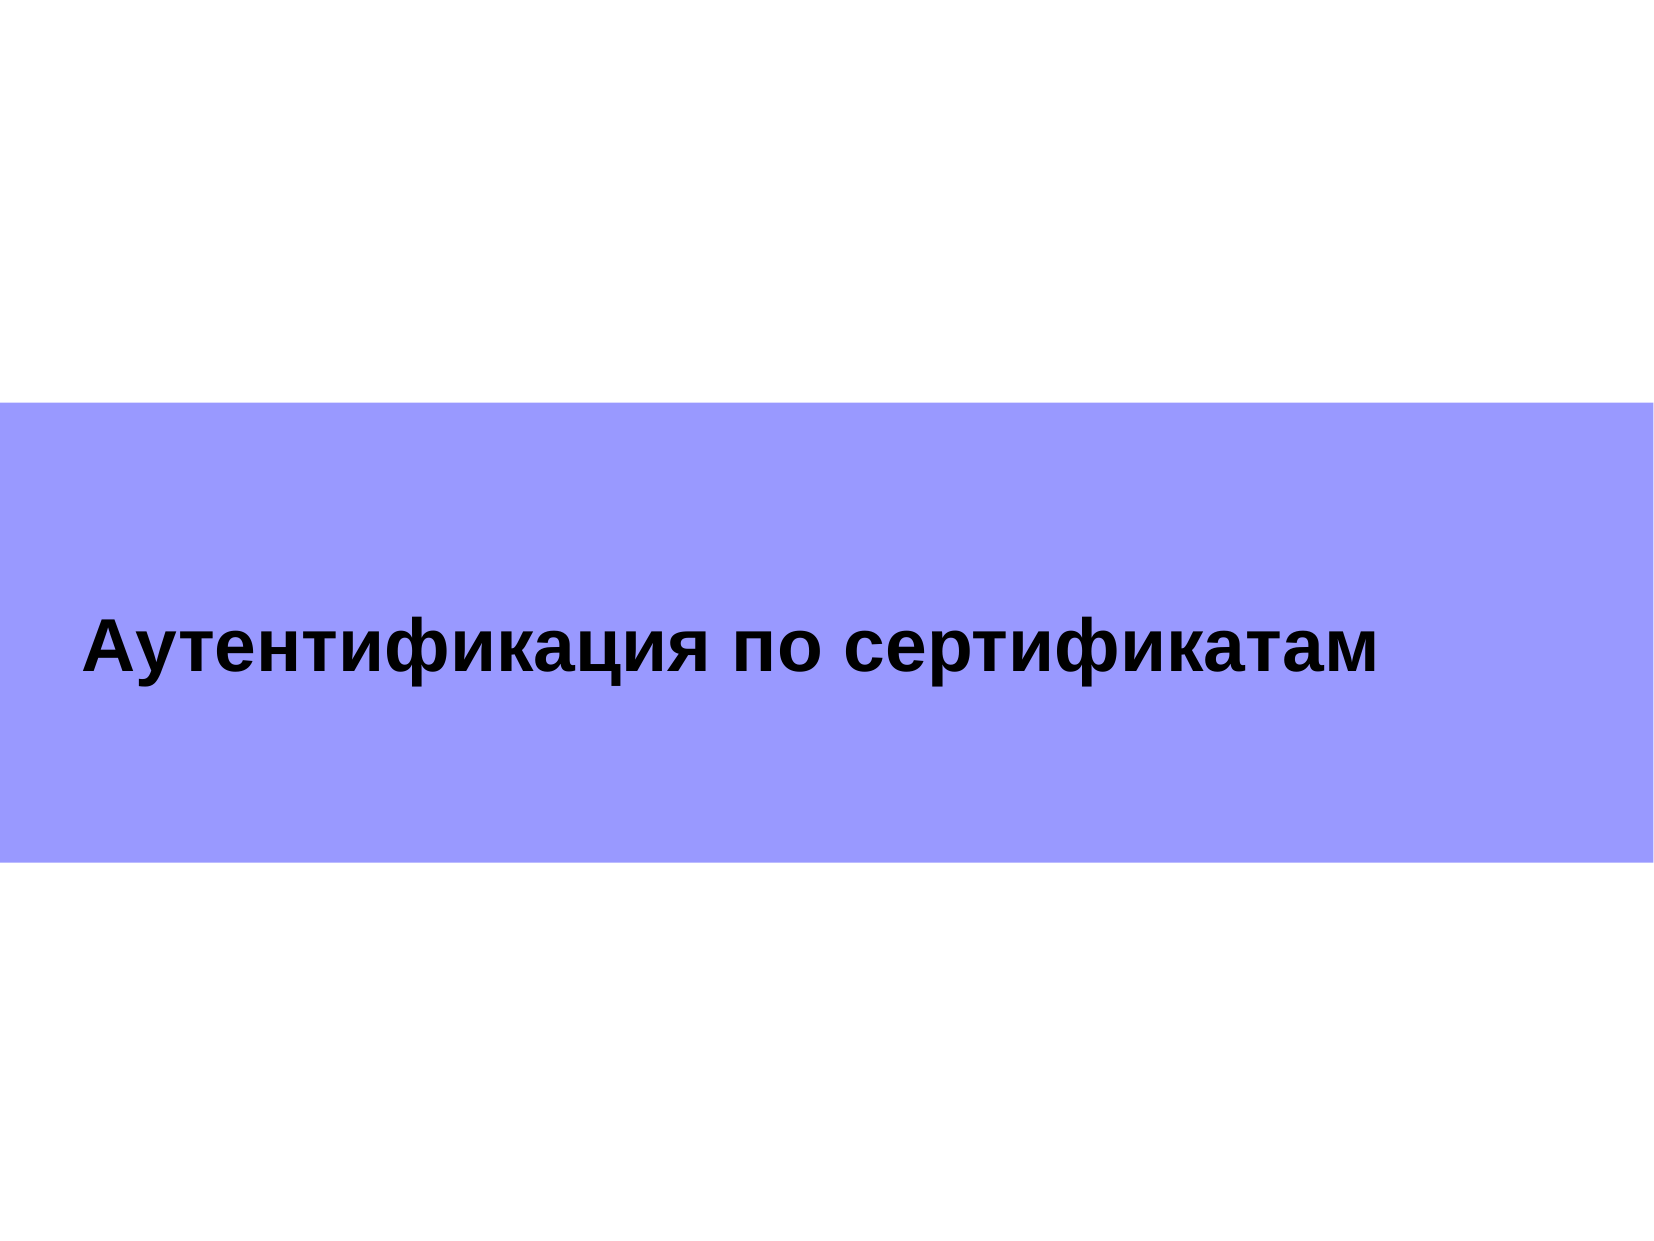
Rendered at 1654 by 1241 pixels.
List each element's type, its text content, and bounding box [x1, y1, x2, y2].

text_box Аутентификация по сертификатам [67, 600, 1530, 772]
